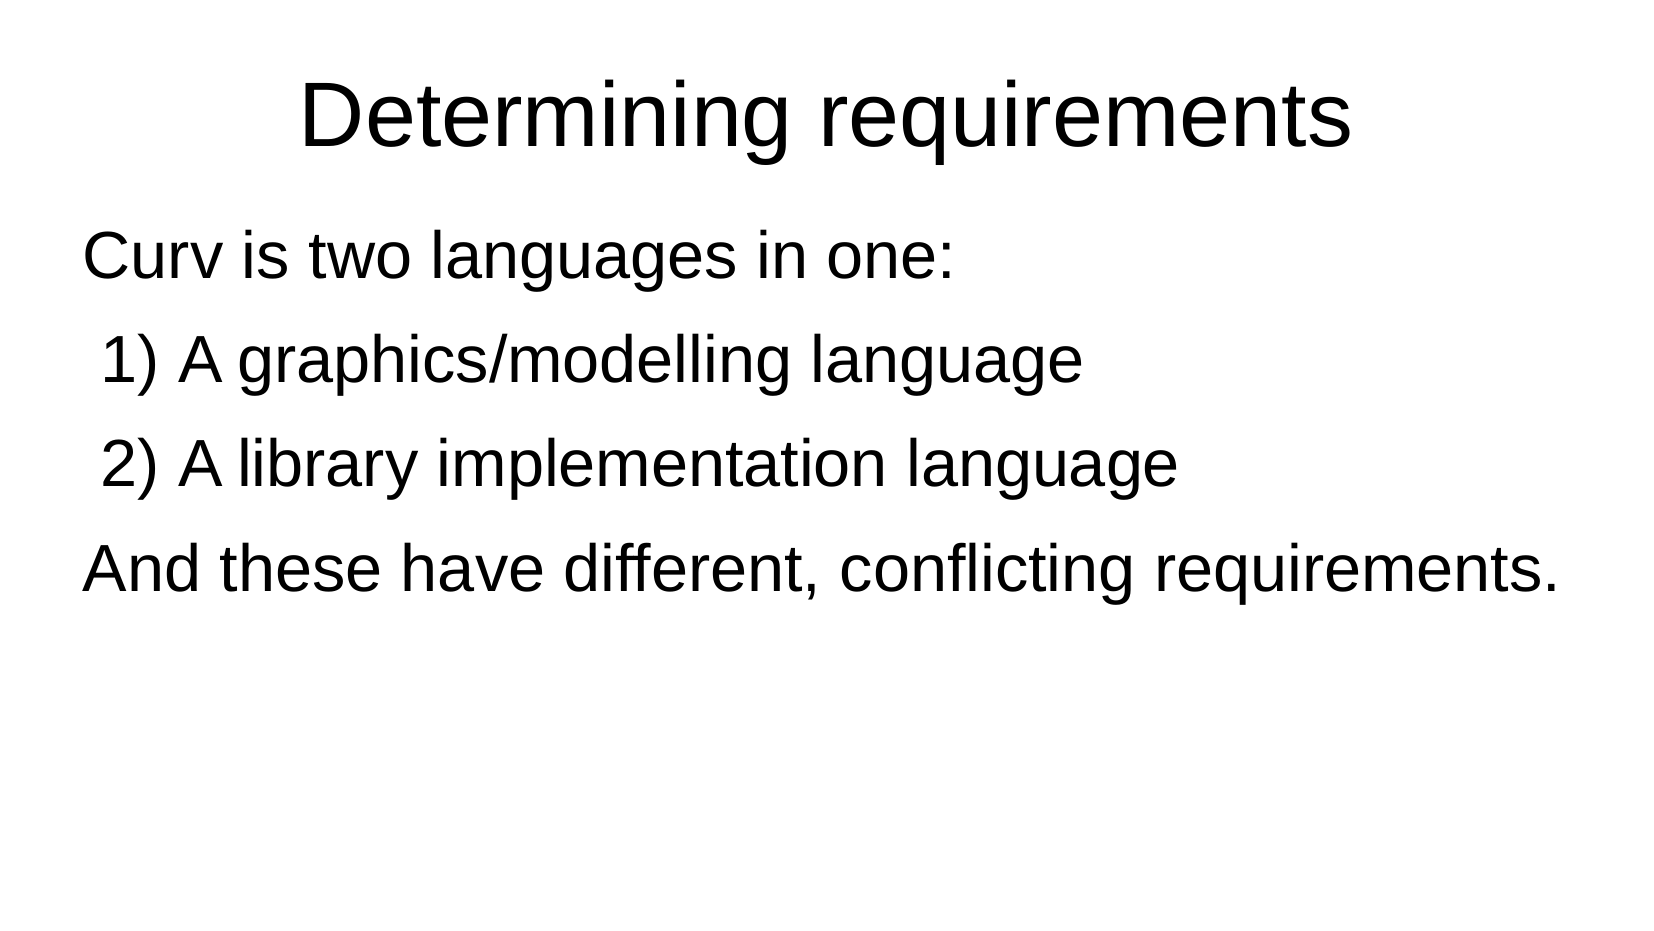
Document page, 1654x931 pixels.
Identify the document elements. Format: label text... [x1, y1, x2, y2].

title Determining requirements [82, 37, 1571, 193]
list Curv is two languages in one: A graphics/modelling language A library implementation language And these have different, conflicting requirements. [82, 217, 1571, 758]
